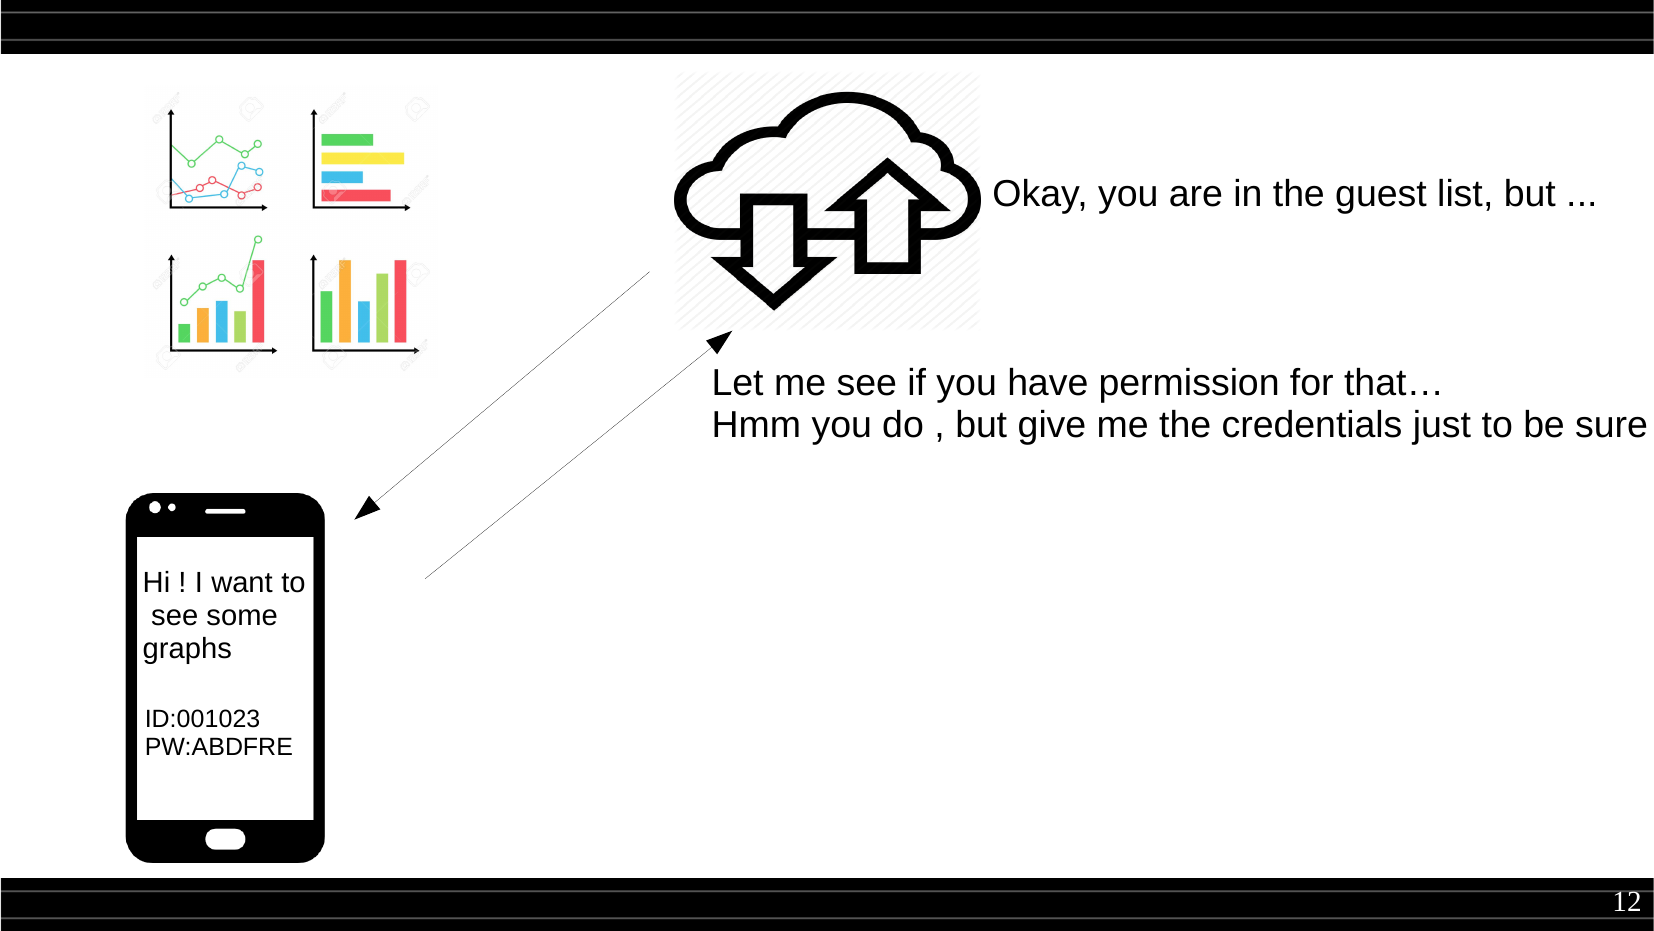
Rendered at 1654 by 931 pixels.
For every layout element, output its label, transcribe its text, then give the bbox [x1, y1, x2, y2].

picture [40, 493, 410, 863]
text_box ID:001023 PW:ABDFRE [129, 696, 309, 768]
picture [144, 85, 438, 378]
picture [673, 70, 981, 331]
picture [0, 0, 1654, 54]
picture [0, 878, 1654, 931]
text_box Okay, you are in the guest list, but ... [977, 165, 1614, 222]
text_box Hi ! I want to see some graphs [128, 558, 321, 705]
text_box Let me see if you have permission for that… Hmm you do , but give me the credentials just to be sure [696, 354, 1654, 454]
